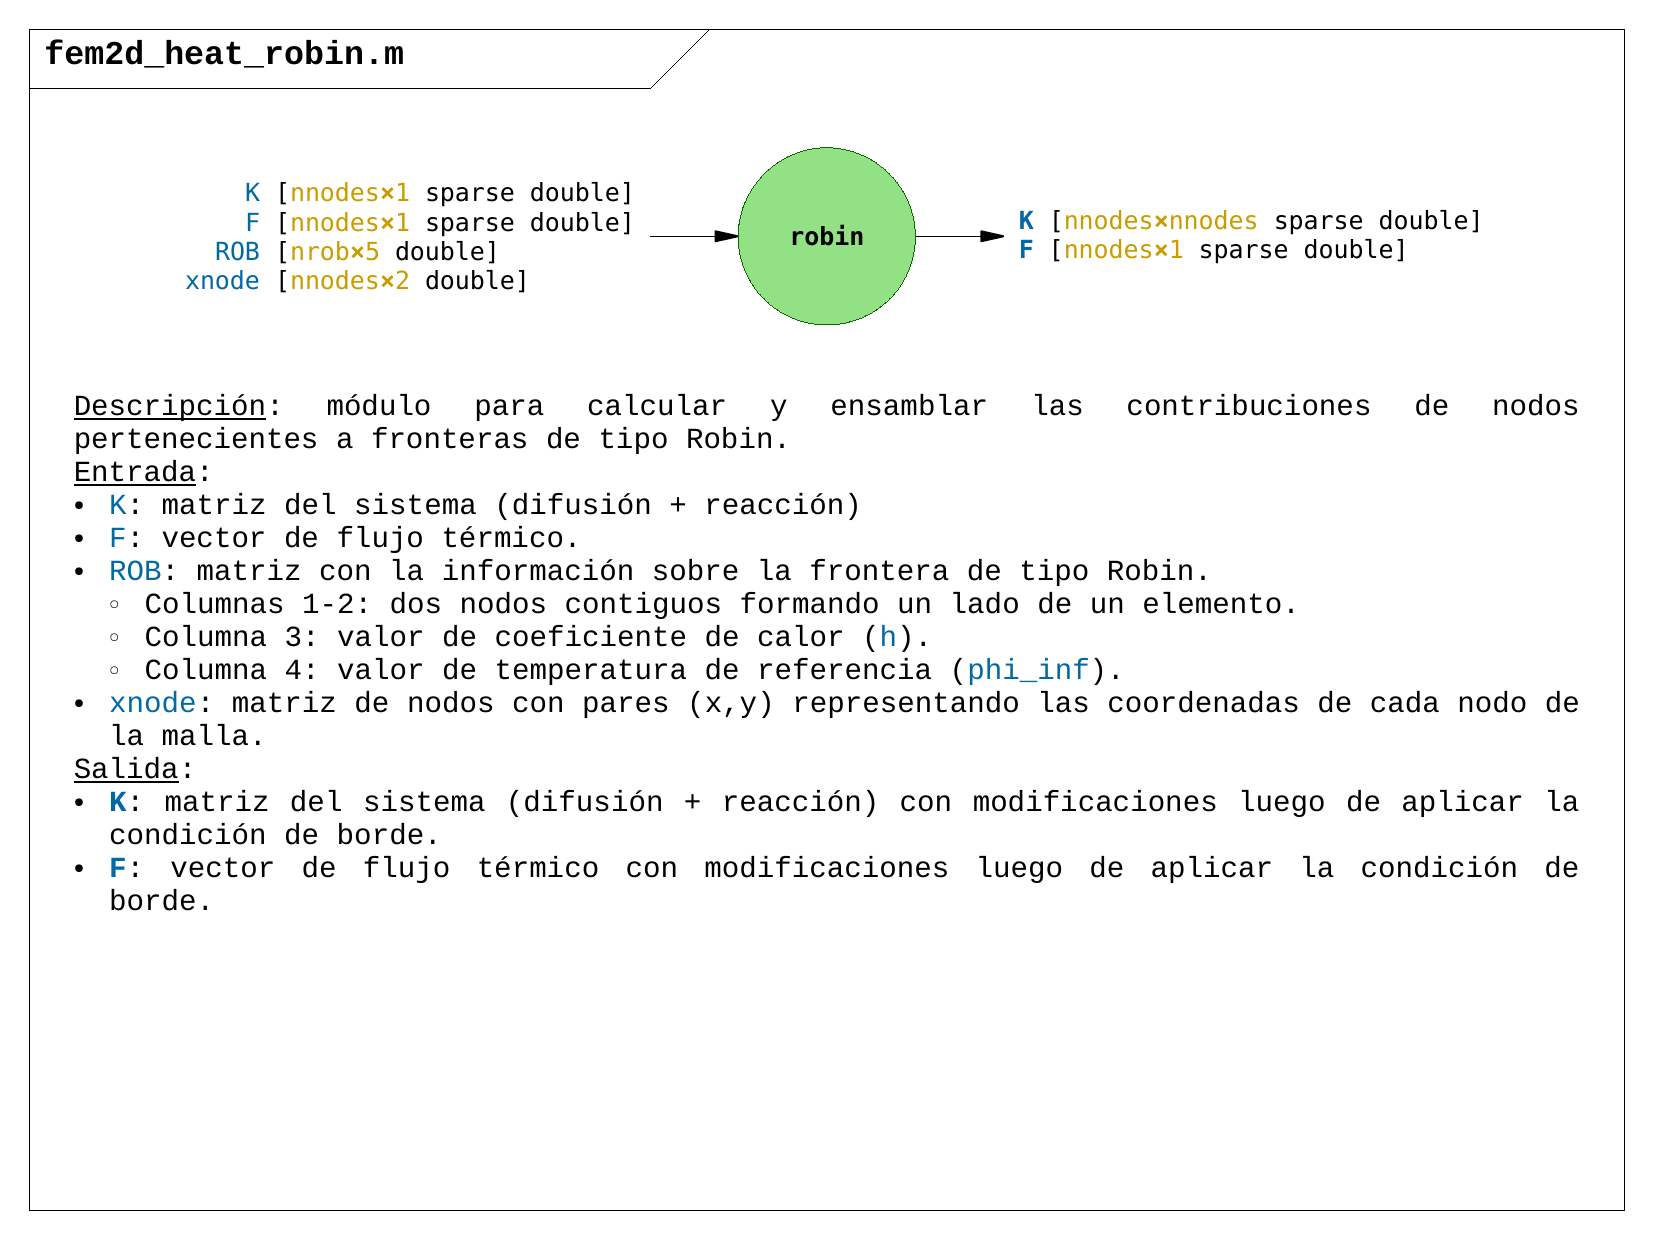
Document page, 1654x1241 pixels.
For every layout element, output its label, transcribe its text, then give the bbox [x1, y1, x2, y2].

text_box fem2d_heat_robin.m [29, 29, 709, 83]
text_box robin [738, 147, 916, 325]
text_box K [nnodes×1 sparse double] F [nnodes×1 sparse double] ROB [nrob×5 double] xnode [nnodes×2 double] [59, 171, 650, 304]
text_box K [nnodes×nnodes sparse double] F [nnodes×1 sparse double] [1003, 199, 1595, 273]
text_box Descripción: módulo para calcular y ensamblar las contribuciones de nodos pertenecientes a fronteras de tipo Robin. Entrada: K: matriz del sistema (difusión + reacción) F: vector de flujo térmico. ROB: matriz con la información sobre la frontera de tipo Robin. Columnas 1-2: dos nodos contiguos formando un lado de un elemento. Columna 3: valor de coeficiente de calor (h). Columna 4: valor de temperatura de referencia (phi_inf). xnode: matriz de nodos con pares (x,y) representando las coordenadas de cada nodo de la malla. Salida: K: matriz del sistema (difusión + reacción) con modificaciones luego de aplicar la condición de borde. F: vector de flujo térmico con modificaciones luego de aplicar la condición de borde. [59, 383, 1595, 993]
